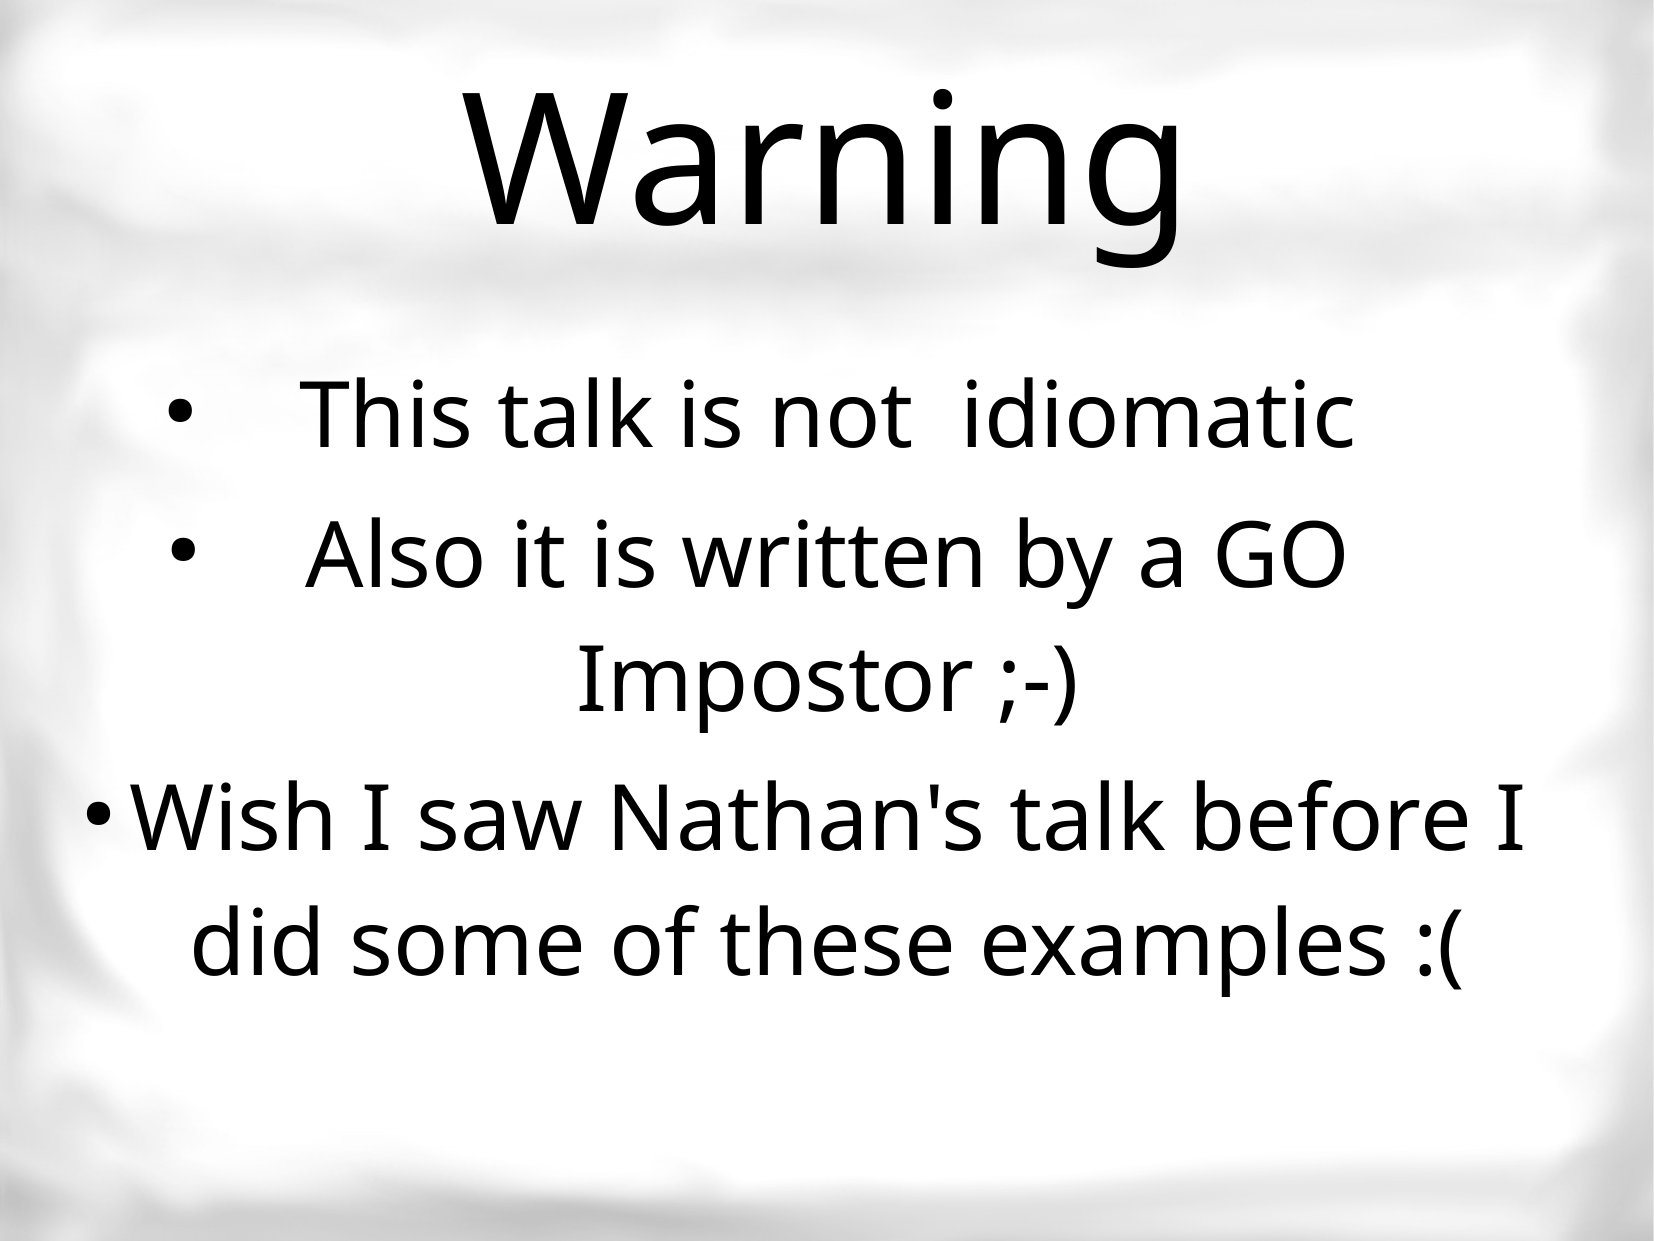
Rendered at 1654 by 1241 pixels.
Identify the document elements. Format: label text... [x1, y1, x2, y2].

list This talk is not idiomatic Also it is written by a GO Impostor ;-) Wish I saw Nathan's talk before I did some of these examples :( [82, 290, 1538, 1010]
picture [0, 0, 1654, 1241]
title Warning [82, 49, 1571, 257]
